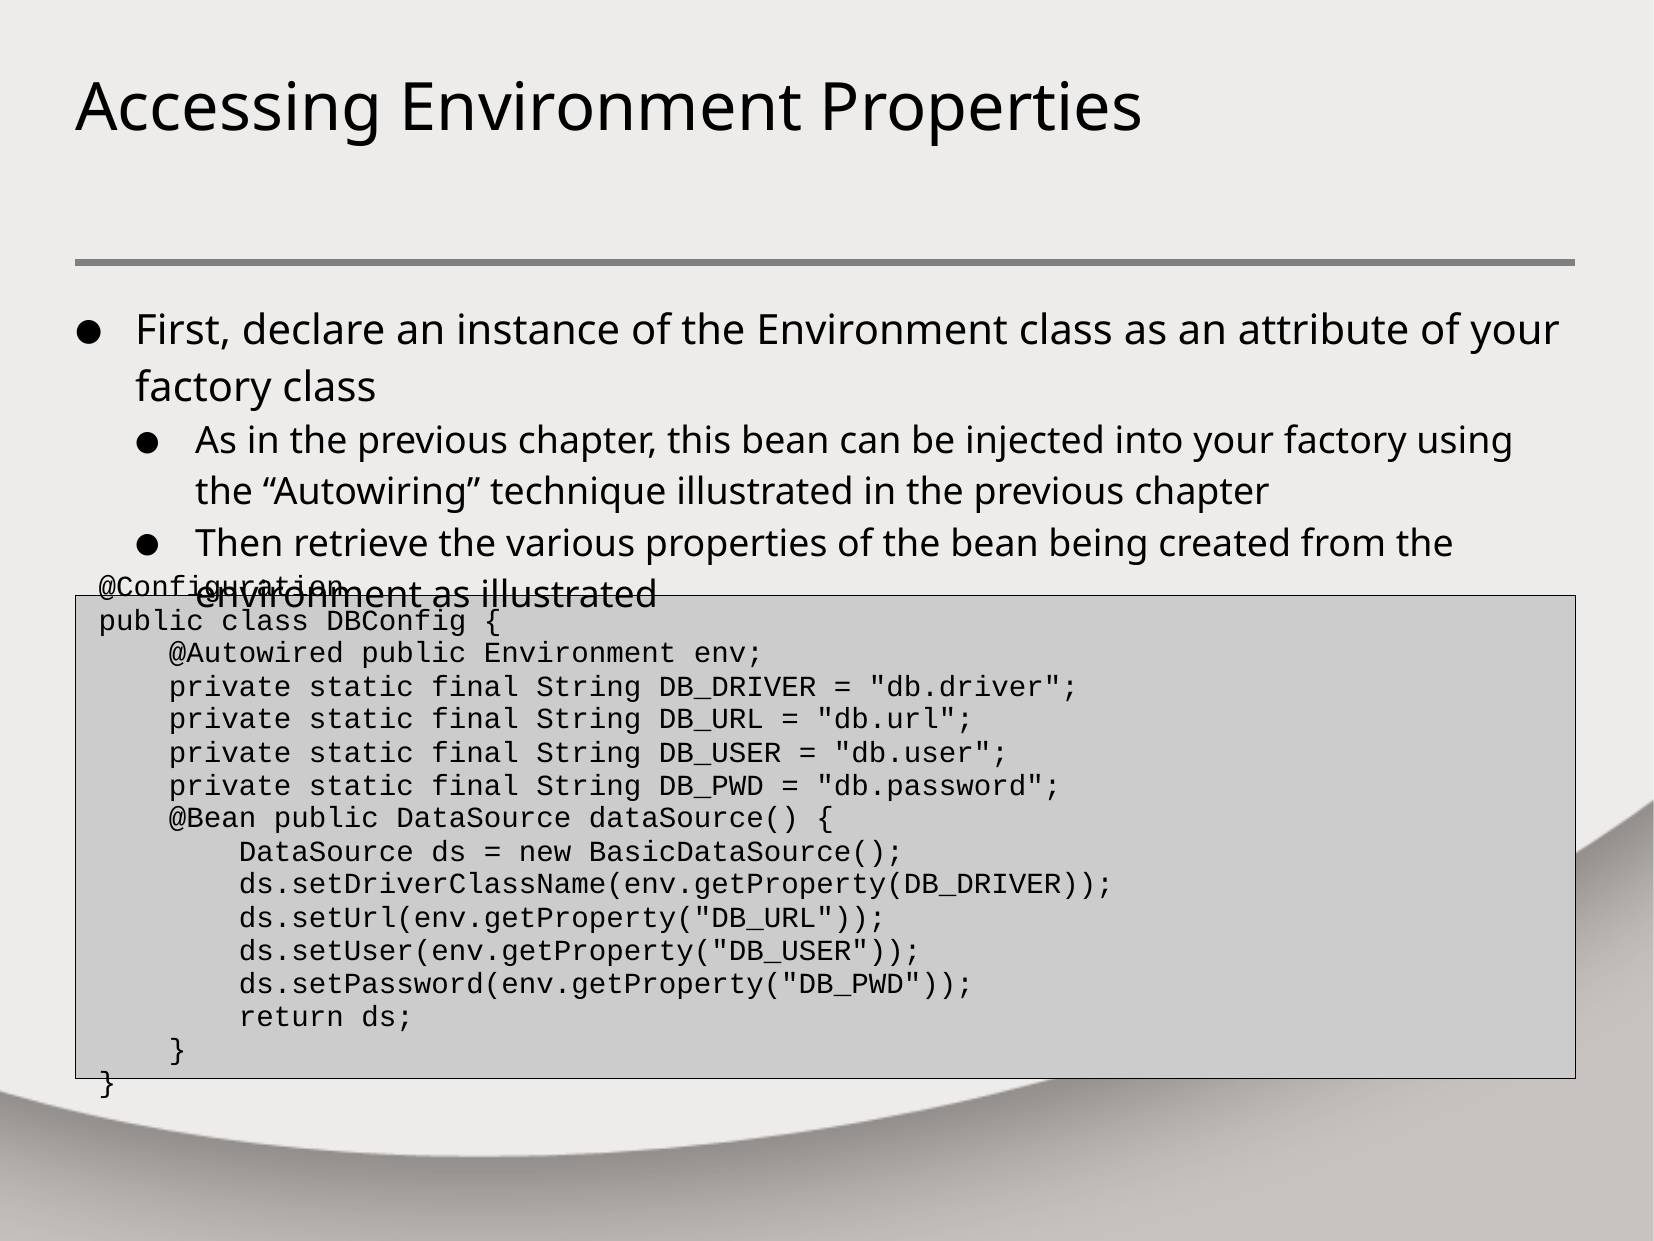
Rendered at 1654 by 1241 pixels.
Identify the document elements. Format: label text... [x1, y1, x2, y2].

list First, declare an instance of the Environment class as an attribute of your factory class As in the previous chapter, this bean can be injected into your factory using the “Autowiring” technique illustrated in the previous chapter Then retrieve the various properties of the bean being created from the environment as illustrated [75, 300, 1576, 1163]
title Accessing Environment Properties [75, 75, 1576, 226]
picture [0, 0, 1654, 1241]
